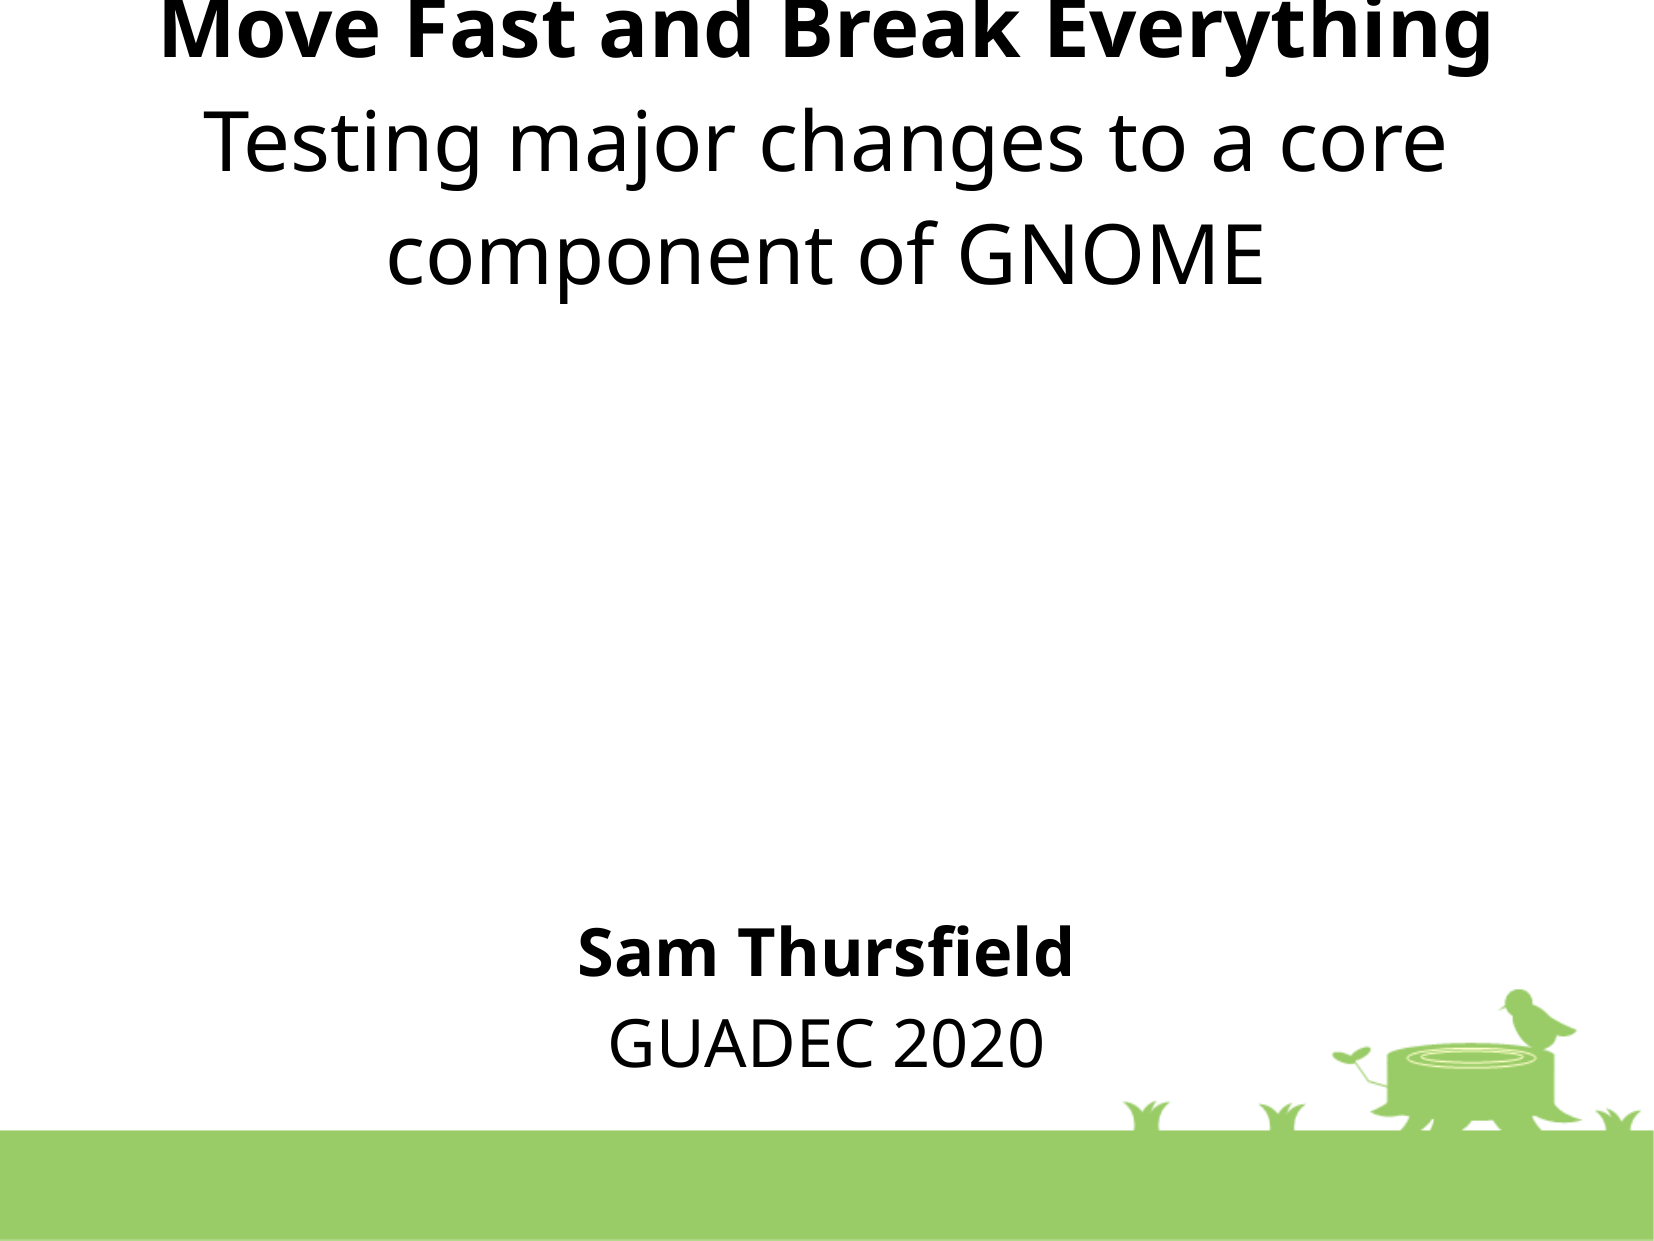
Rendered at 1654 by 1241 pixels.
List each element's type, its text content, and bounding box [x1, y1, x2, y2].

picture [0, 0, 1654, 1241]
subtitle Move Fast and Break Everything Testing major changes to a core component of GNOME Sam Thursfield GUADEC 2020 [82, 0, 1571, 1135]
